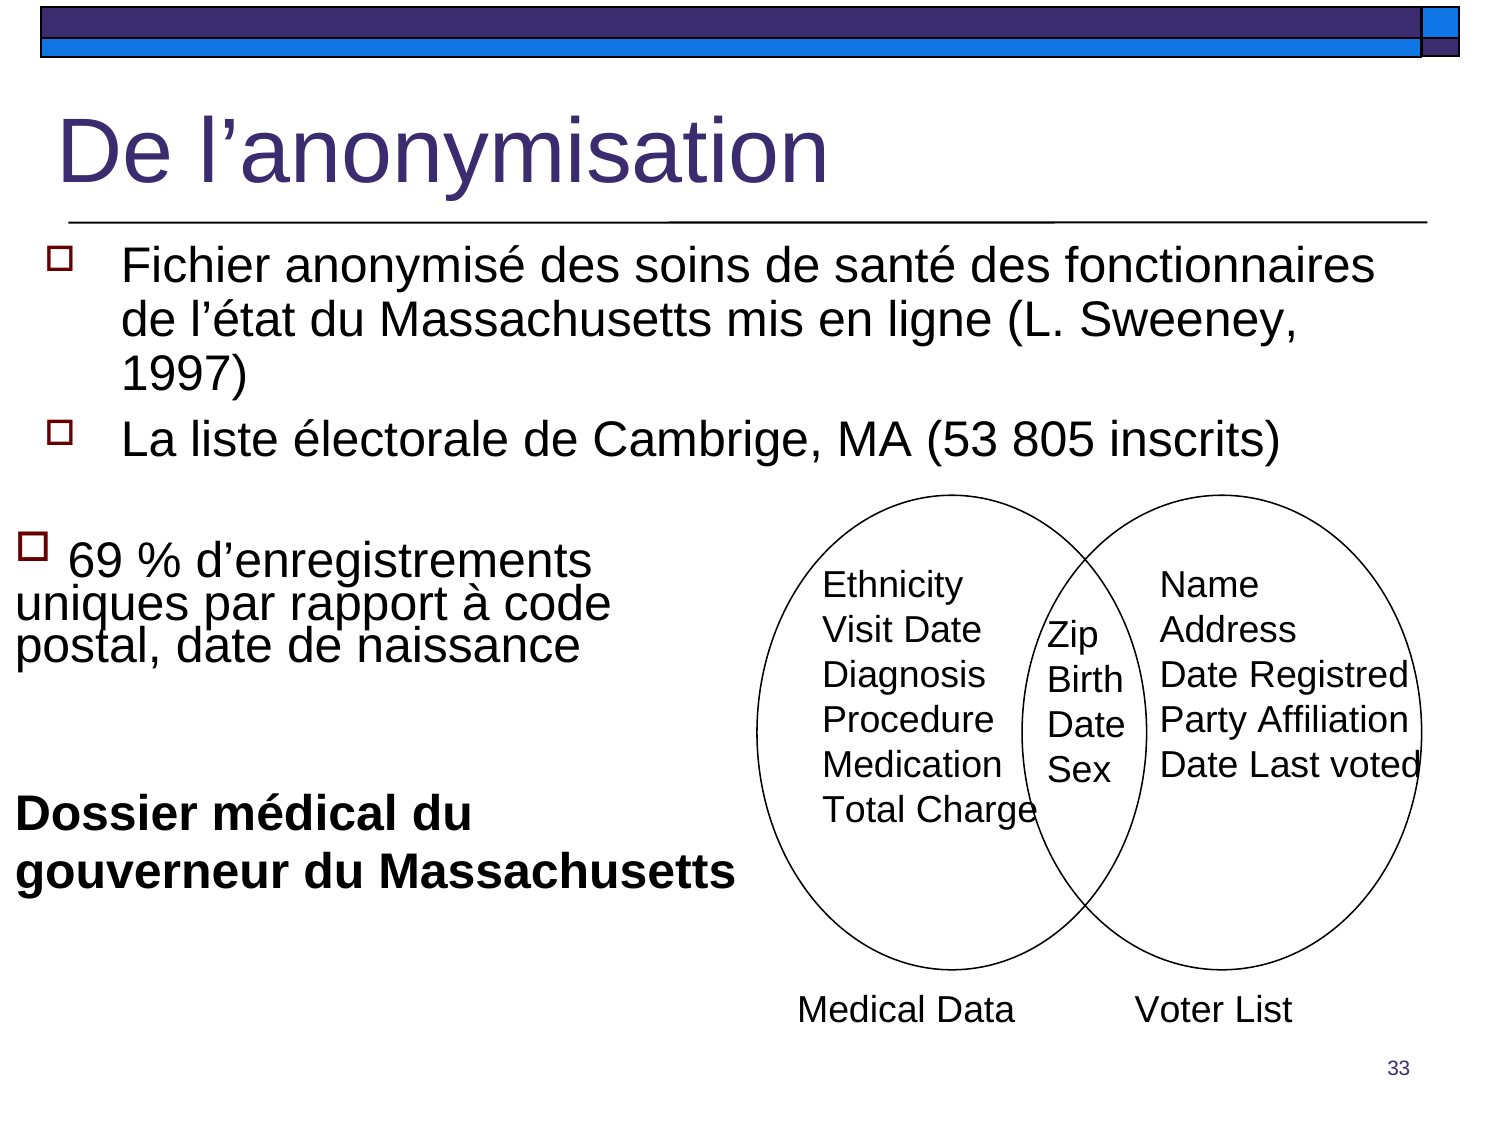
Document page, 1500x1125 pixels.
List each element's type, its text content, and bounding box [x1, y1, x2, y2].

text_box Fichier anonymisé des soins de santé des fonctionnaires de l’état du Massachusetts mis en ligne (L. Sweeney, 1997) La liste électorale de Cambrige, MA (53 805 inscrits) [1087, 497, 1349, 609]
text_box Medical Data [782, 977, 1031, 1038]
text_box Voter List [1119, 977, 1308, 1038]
text_box Ethnicity Visit Date Diagnosis Procedure Medication Total Charge [1023, 666, 1054, 857]
text_box Name Address Date Registred Party Affiliation Date Last voted [1354, 552, 1437, 884]
text_box Fichier anonymisé des soins de santé des fonctionnaires de l’état du Massachusetts mis en ligne (L. Sweeney, 1997) La liste électorale de Cambrige, MA (53 805 inscrits) [29, 231, 1448, 609]
text_box 69 % d’enregistrements uniques par rapport à code postal, date de naissance Dossier médical du gouverneur du Massachusetts [0, 530, 788, 948]
text_box Zip Birth Date Sex [1032, 602, 1141, 798]
text_box Fichier anonymisé des soins de santé des fonctionnaires de l’état du Massachusetts mis en ligne (L. Sweeney, 1997) La liste électorale de Cambrige, MA (53 805 inscrits) [828, 497, 1083, 600]
text_box De l’anonymisation [41, 78, 1459, 209]
text_box Ethnicity Visit Date Diagnosis Procedure Medication Total Charge [807, 552, 1054, 883]
text_box <numéro> [1112, 1046, 1426, 1101]
text_box Name Address Date Registred Party Affiliation Date Last voted [1144, 552, 1420, 884]
